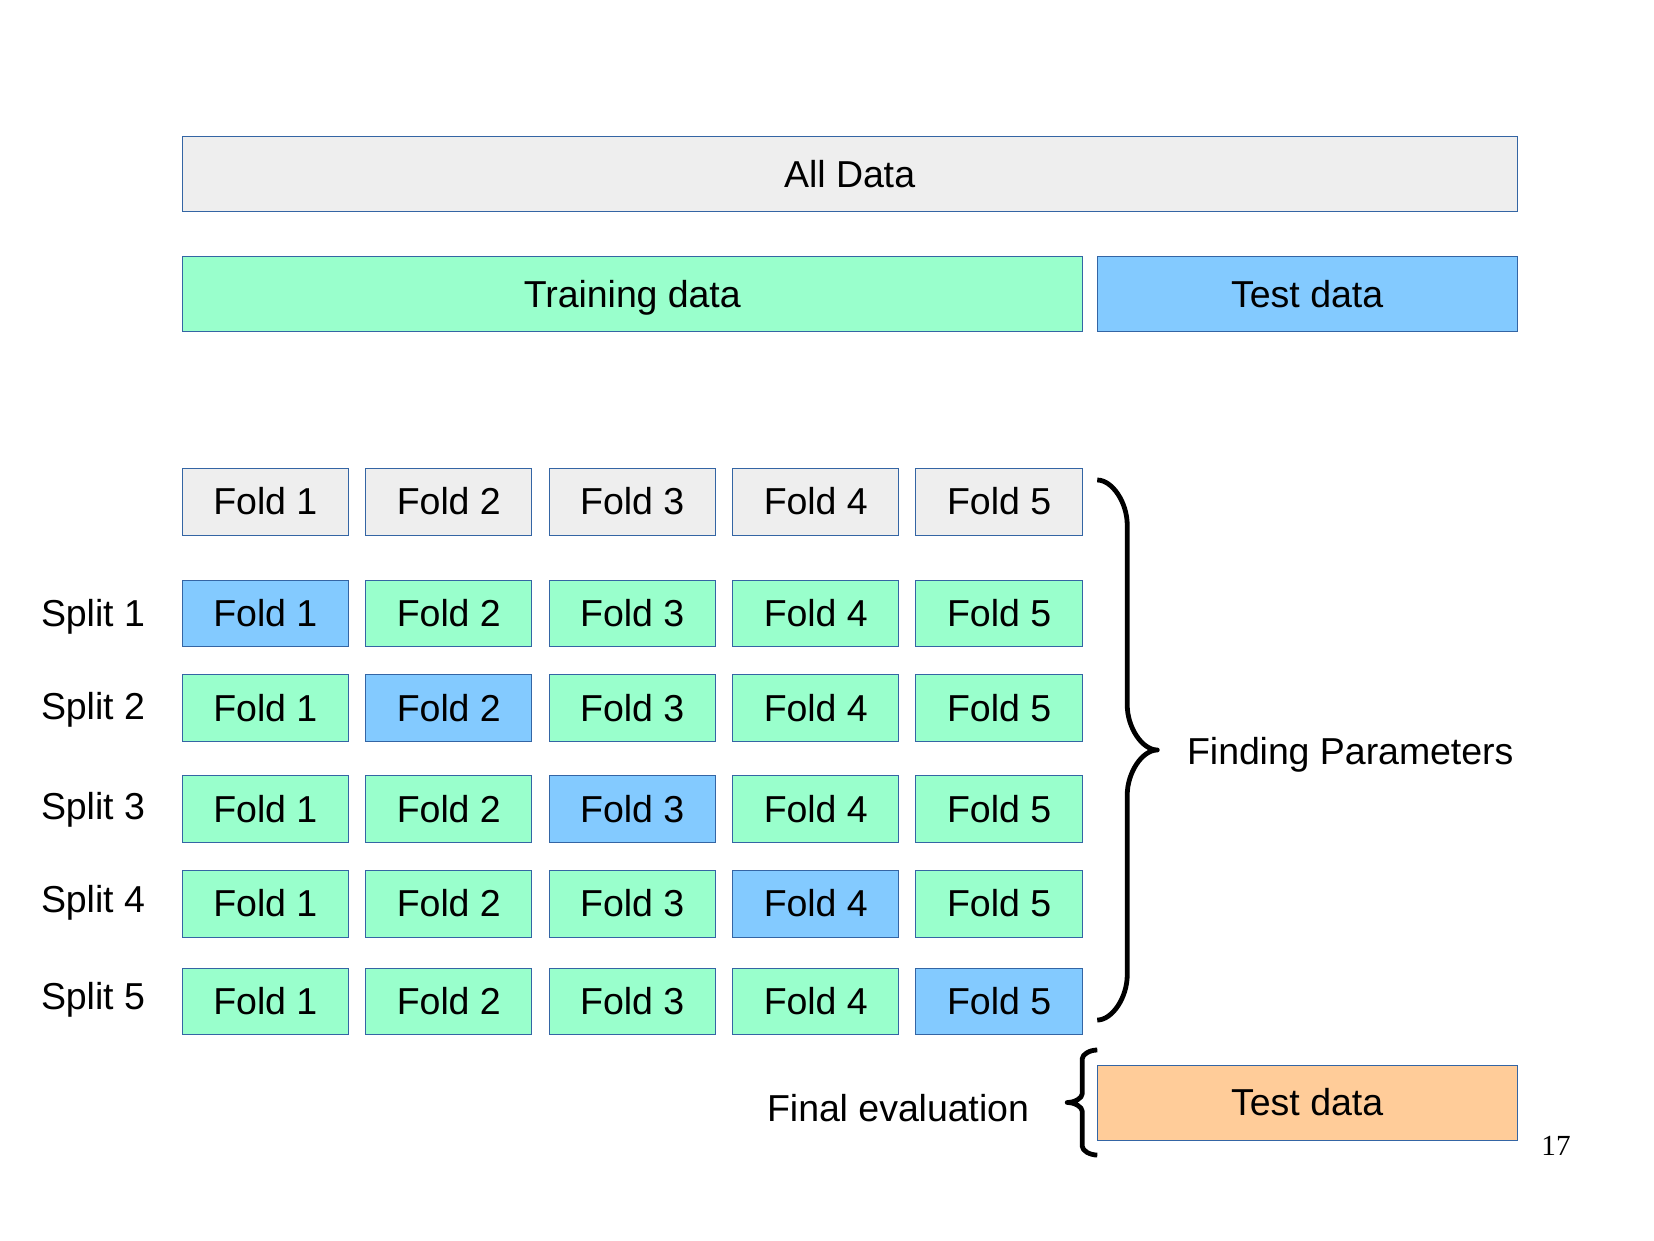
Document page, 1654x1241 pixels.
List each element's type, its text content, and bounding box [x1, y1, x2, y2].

text_box Finding Parameters [1172, 723, 1576, 781]
text_box Fold 4 [732, 580, 899, 647]
text_box Fold 3 [549, 580, 716, 647]
text_box Fold 2 [365, 968, 532, 1035]
text_box Fold 2 [365, 775, 532, 843]
text_box Training data [182, 256, 1083, 332]
text_box Fold 5 [915, 775, 1083, 843]
text_box Fold 2 [365, 674, 532, 742]
text_box Fold 2 [365, 468, 532, 536]
text_box Split 3 [26, 777, 164, 835]
text_box Fold 5 [915, 870, 1083, 938]
text_box Fold 2 [365, 870, 532, 938]
text_box Fold 3 [549, 468, 716, 536]
text_box Fold 1 [182, 468, 349, 536]
text_box Fold 5 [915, 674, 1083, 742]
text_box Split 5 [26, 967, 164, 1025]
text_box Fold 3 [549, 775, 716, 843]
text_box Fold 1 [182, 870, 349, 938]
text_box Fold 1 [182, 580, 349, 647]
text_box Fold 3 [549, 870, 716, 938]
text_box Fold 3 [549, 968, 716, 1035]
text_box Test data [1097, 256, 1518, 332]
text_box Fold 1 [182, 674, 349, 742]
text_box Fold 3 [549, 674, 716, 742]
text_box Split 1 [26, 585, 164, 642]
text_box Fold 4 [732, 775, 899, 843]
text_box Fold 1 [182, 775, 349, 843]
text_box All Data [182, 136, 1518, 212]
text_box Final evaluation [752, 1080, 1053, 1137]
text_box Fold 4 [732, 468, 899, 536]
text_box Fold 1 [182, 968, 349, 1035]
text_box Fold 4 [732, 968, 899, 1035]
text_box Fold 5 [915, 968, 1083, 1035]
text_box Fold 4 [732, 870, 899, 938]
text_box Fold 5 [915, 468, 1083, 536]
text_box Split 2 [26, 678, 164, 736]
text_box Fold 2 [365, 580, 532, 647]
text_box Fold 4 [732, 674, 899, 742]
text_box Split 4 [26, 871, 164, 929]
text_box Fold 5 [915, 580, 1083, 647]
text_box Test data [1097, 1065, 1518, 1141]
